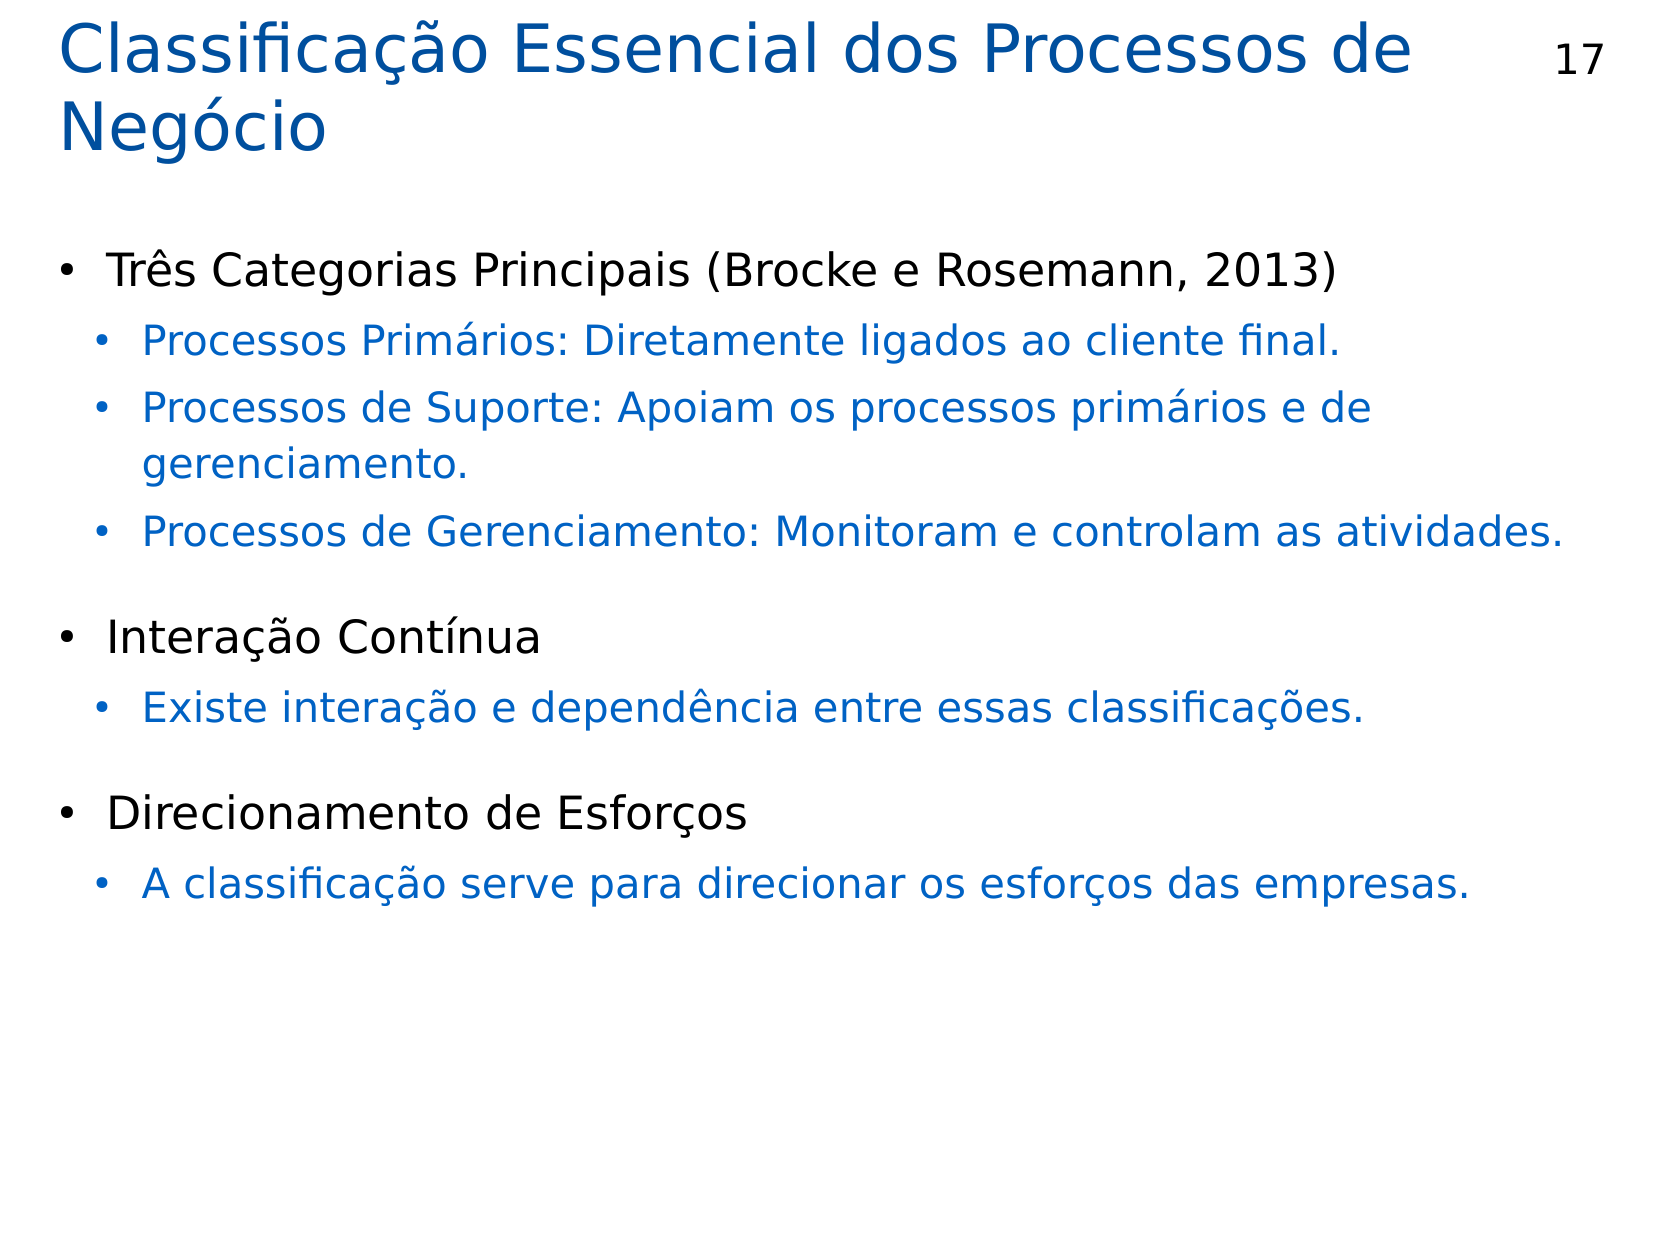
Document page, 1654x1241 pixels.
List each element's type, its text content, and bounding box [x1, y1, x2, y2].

title Classificação Essencial dos Processos de Negócio [59, 10, 1506, 167]
list Três Categorias Principais (Brocke e Rosemann, 2013) Processos Primários: Diretamente ligados ao cliente final. Processos de Suporte: Apoiam os processos primários e de gerenciamento. Processos de Gerenciamento: Monitoram e controlam as atividades. Interação Contínua Existe interação e dependência entre essas classificações. Direcionamento de Esforços A classificação serve para direcionar os esforços das empresas. [59, 236, 1595, 1211]
